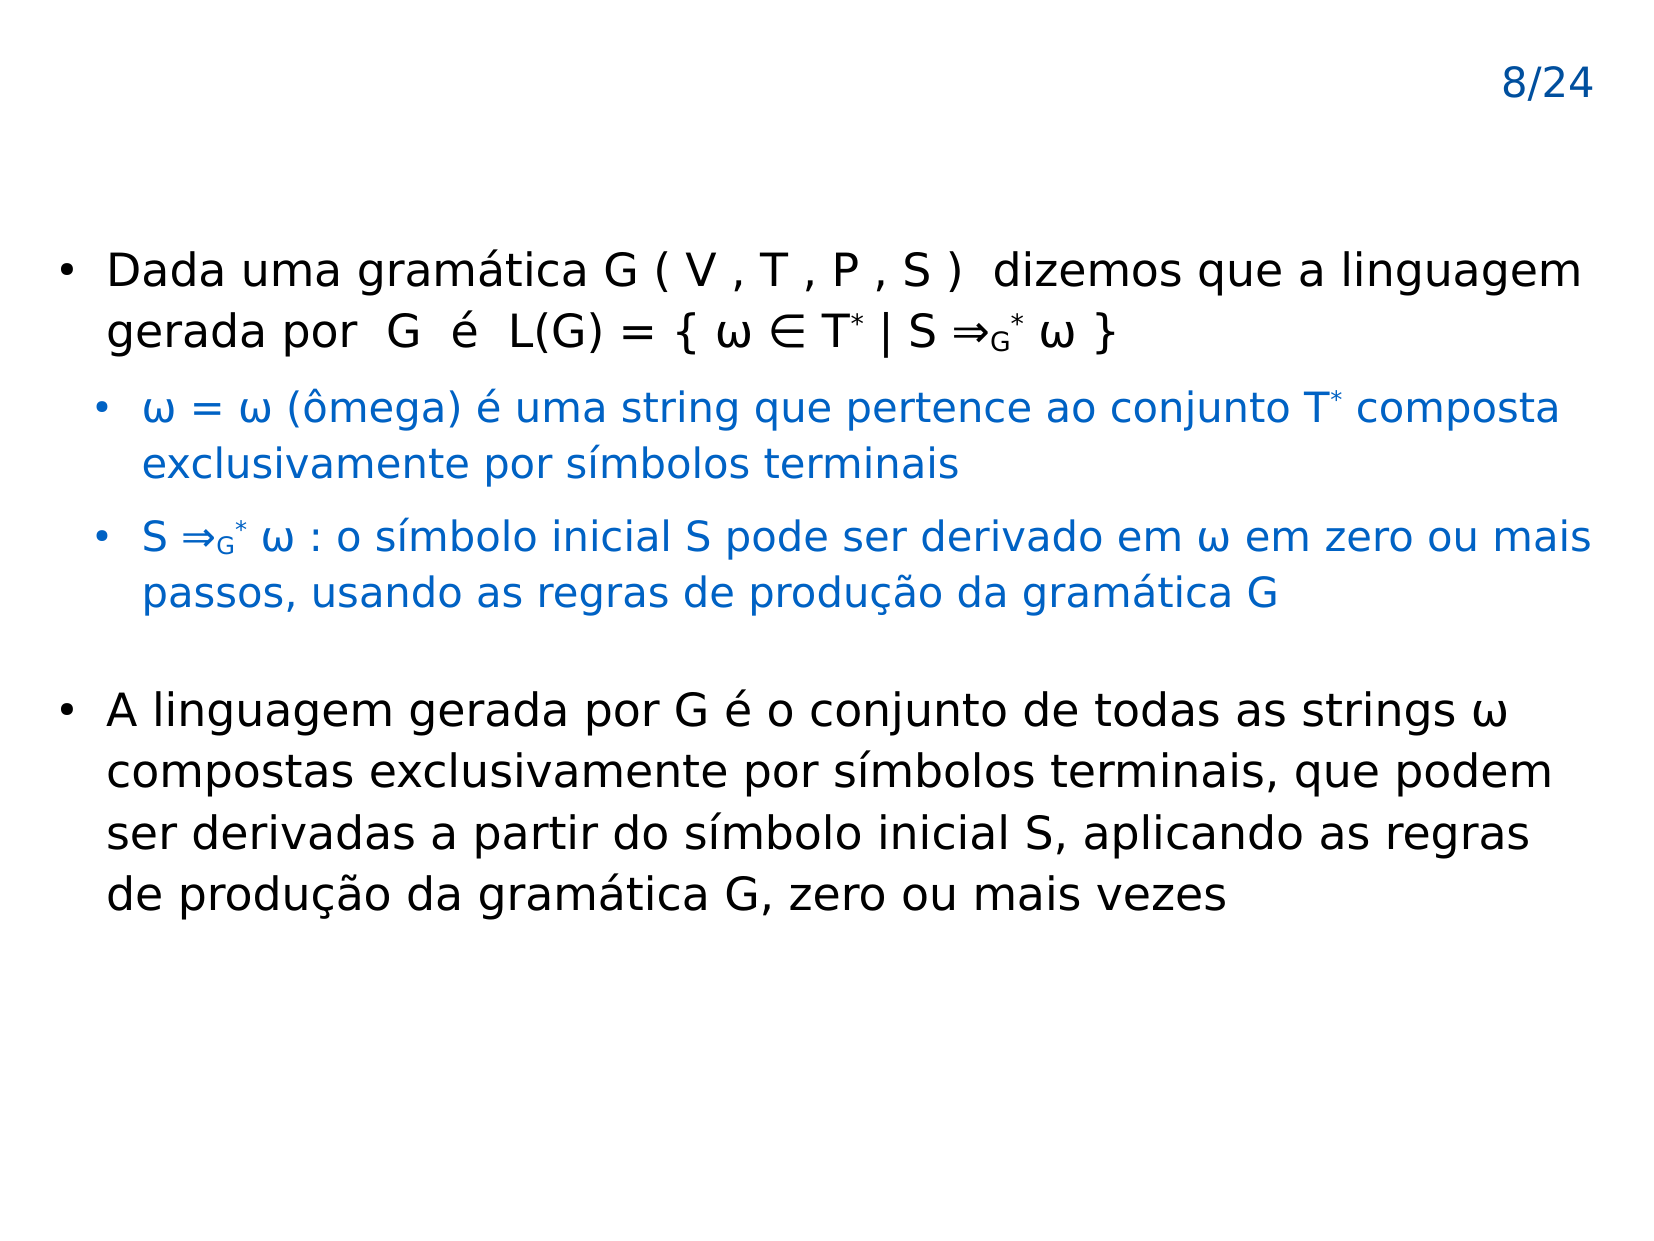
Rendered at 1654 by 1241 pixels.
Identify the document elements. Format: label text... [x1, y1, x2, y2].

list Dada uma gramática G ( V , T , P , S ) dizemos que a linguagem gerada por G é L(G) = { ω ∈ T* | S ⇒G* ω } ω = ω (ômega) é uma string que pertence ao conjunto T* composta exclusivamente por símbolos terminais S ⇒G* ω : o símbolo inicial S pode ser derivado em ω em zero ou mais passos, usando as regras de produção da gramática G A linguagem gerada por G é o conjunto de todas as strings ω compostas exclusivamente por símbolos terminais, que podem ser derivadas a partir do símbolo inicial S, aplicando as regras de produção da gramática G, zero ou mais vezes [59, 236, 1595, 1211]
